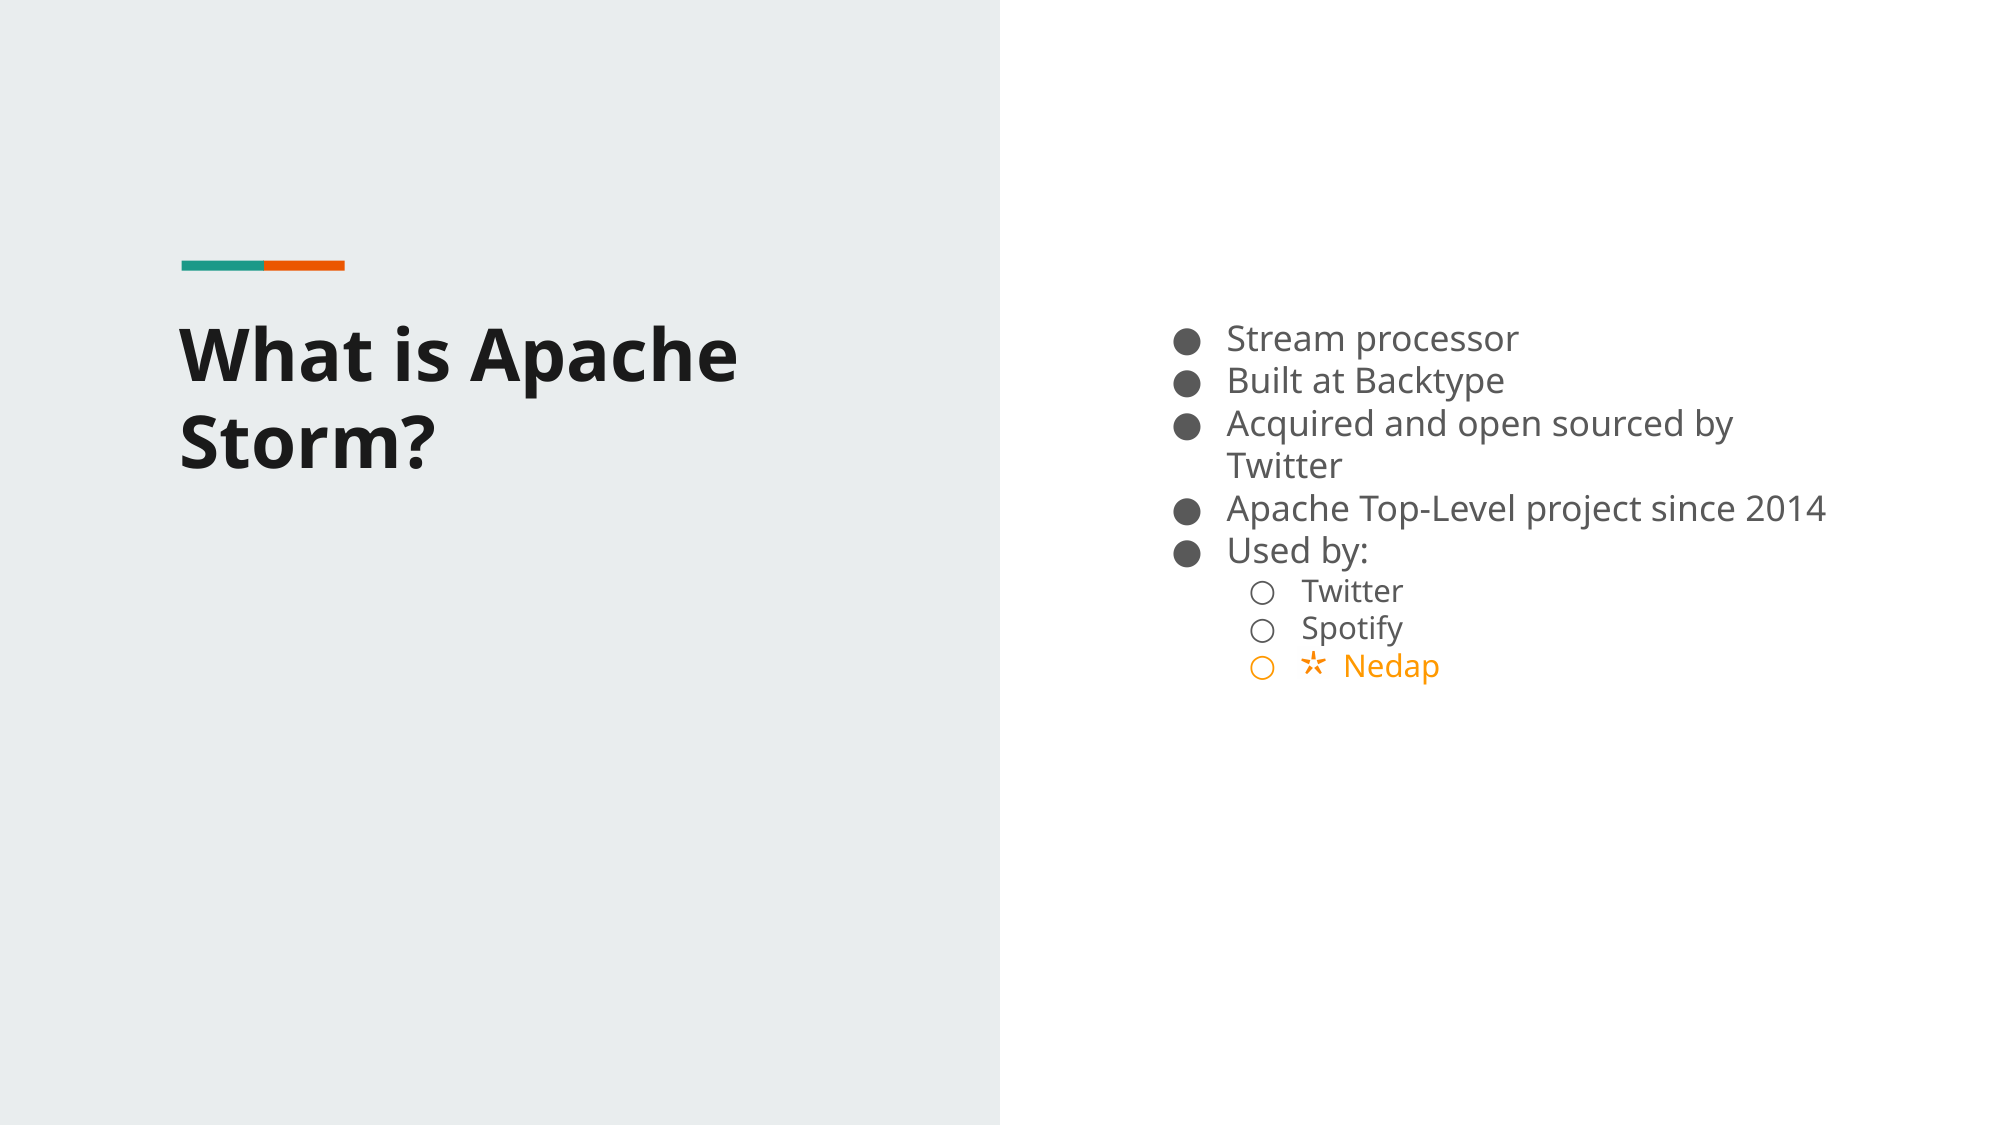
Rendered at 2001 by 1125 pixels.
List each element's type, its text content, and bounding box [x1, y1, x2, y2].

list Stream processor Built at Backtype Acquired and open sourced by Twitter Apache Top-Level project since 2014 Used by: Twitter Spotify Nedap [1131, 295, 1870, 958]
picture [1297, 646, 1330, 679]
title What is Apache Storm? [159, 288, 882, 658]
